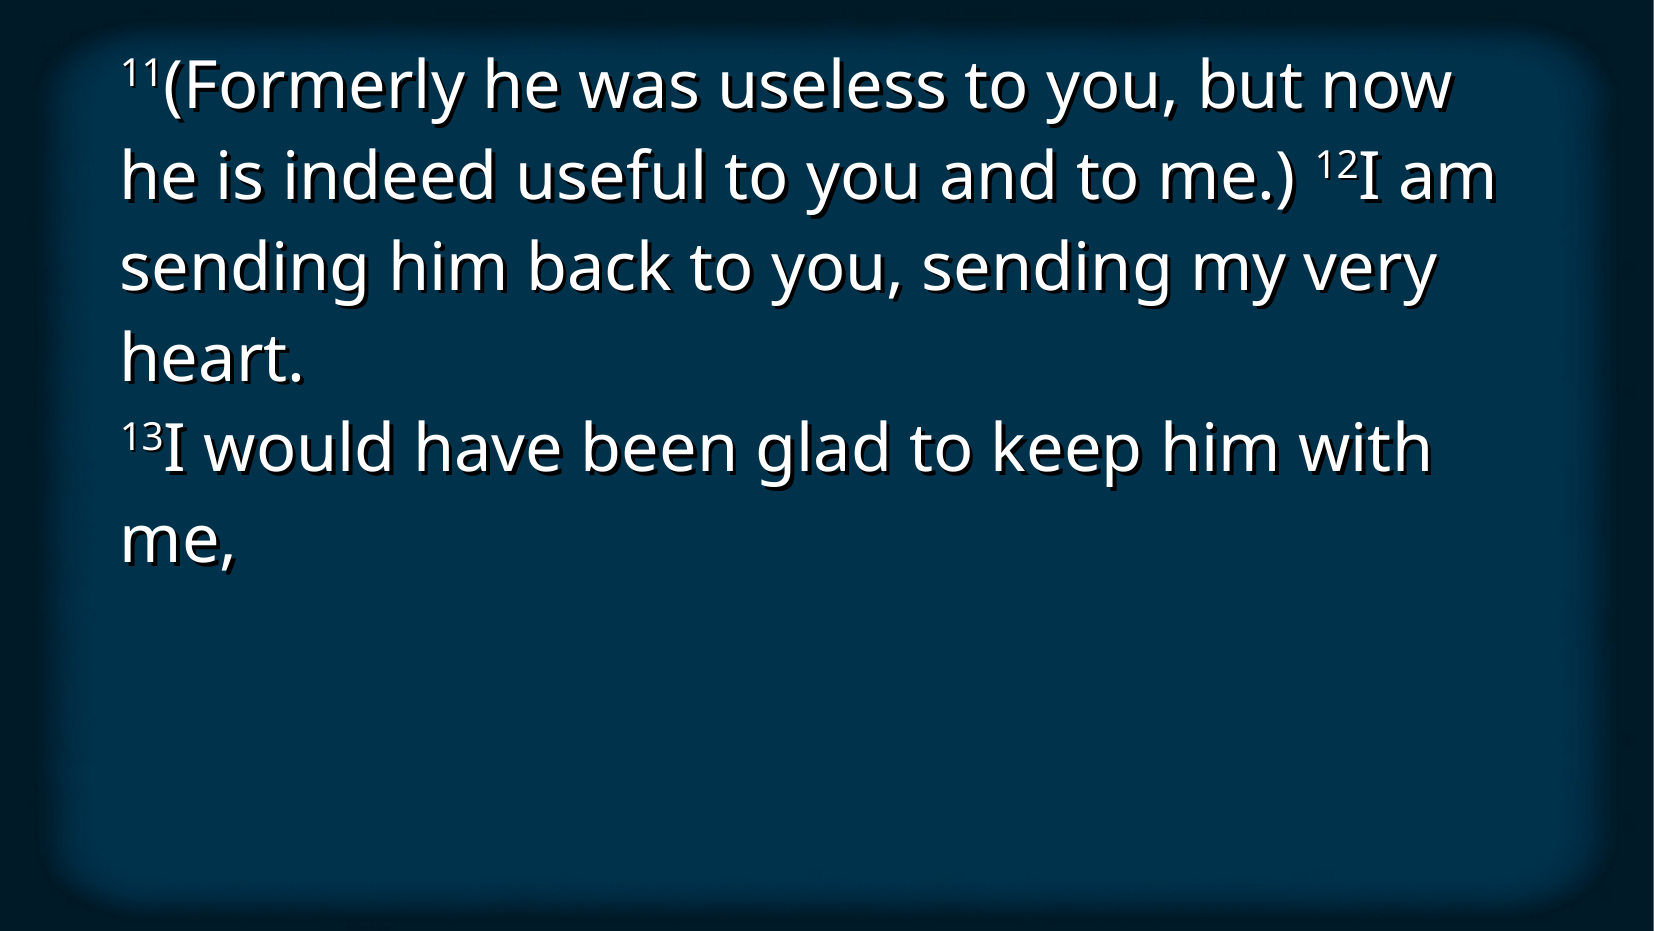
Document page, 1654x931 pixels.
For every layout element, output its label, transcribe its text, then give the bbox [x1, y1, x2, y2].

text_box 11(Formerly he was useless to you, but now he is indeed useful to you and to me.) 12I am sending him back to you, sending my very heart. 13I would have been glad to keep him with me, [105, 30, 1546, 400]
picture [0, 0, 1654, 931]
